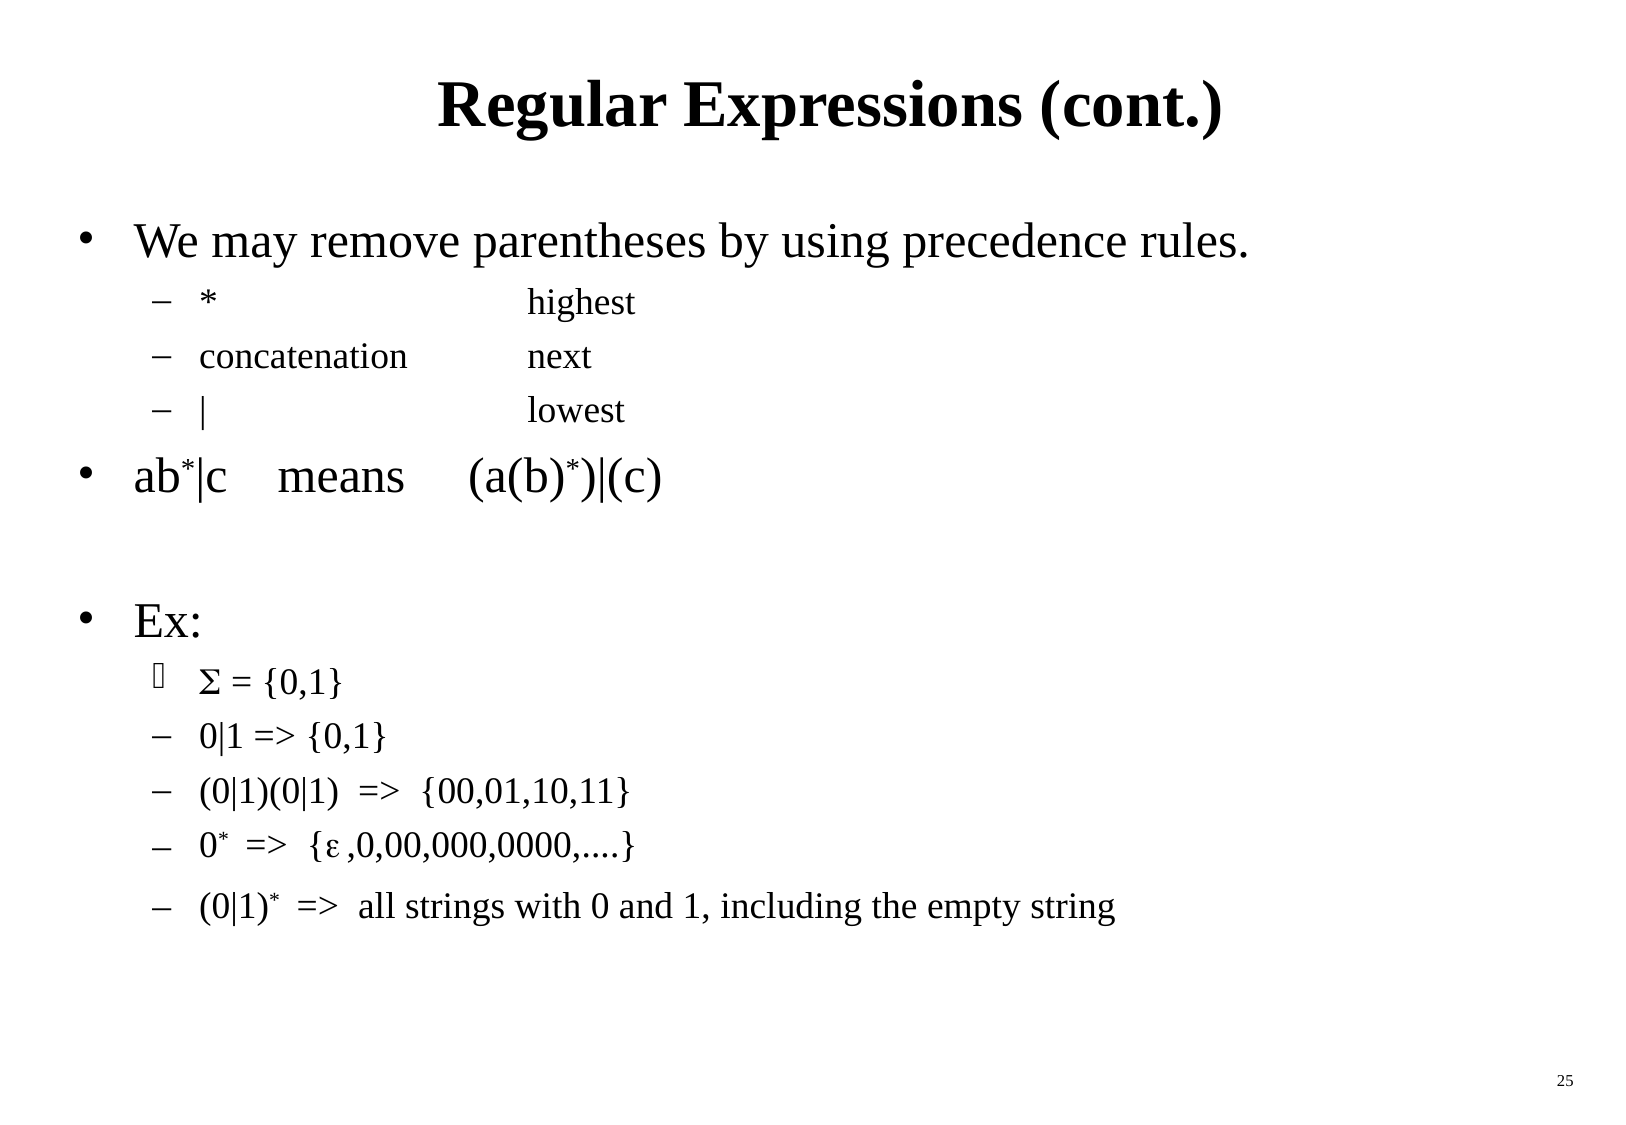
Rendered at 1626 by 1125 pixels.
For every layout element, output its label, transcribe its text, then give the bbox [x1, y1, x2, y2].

text_box <number> [1250, 1062, 1589, 1101]
list We may remove parentheses by using precedence rules. * highest concatenation next | lowest ab*|c means (a(b)*)|(c) Ex:  = {0,1} 0|1 => {0,1} (0|1)(0|1) => {00,01,10,11} 0* => { ,0,00,000,0000,....} (0|1)* => all strings with 0 and 1, including the empty string [62, 199, 1600, 1038]
title Regular Expressions (cont.) [62, 24, 1600, 175]
